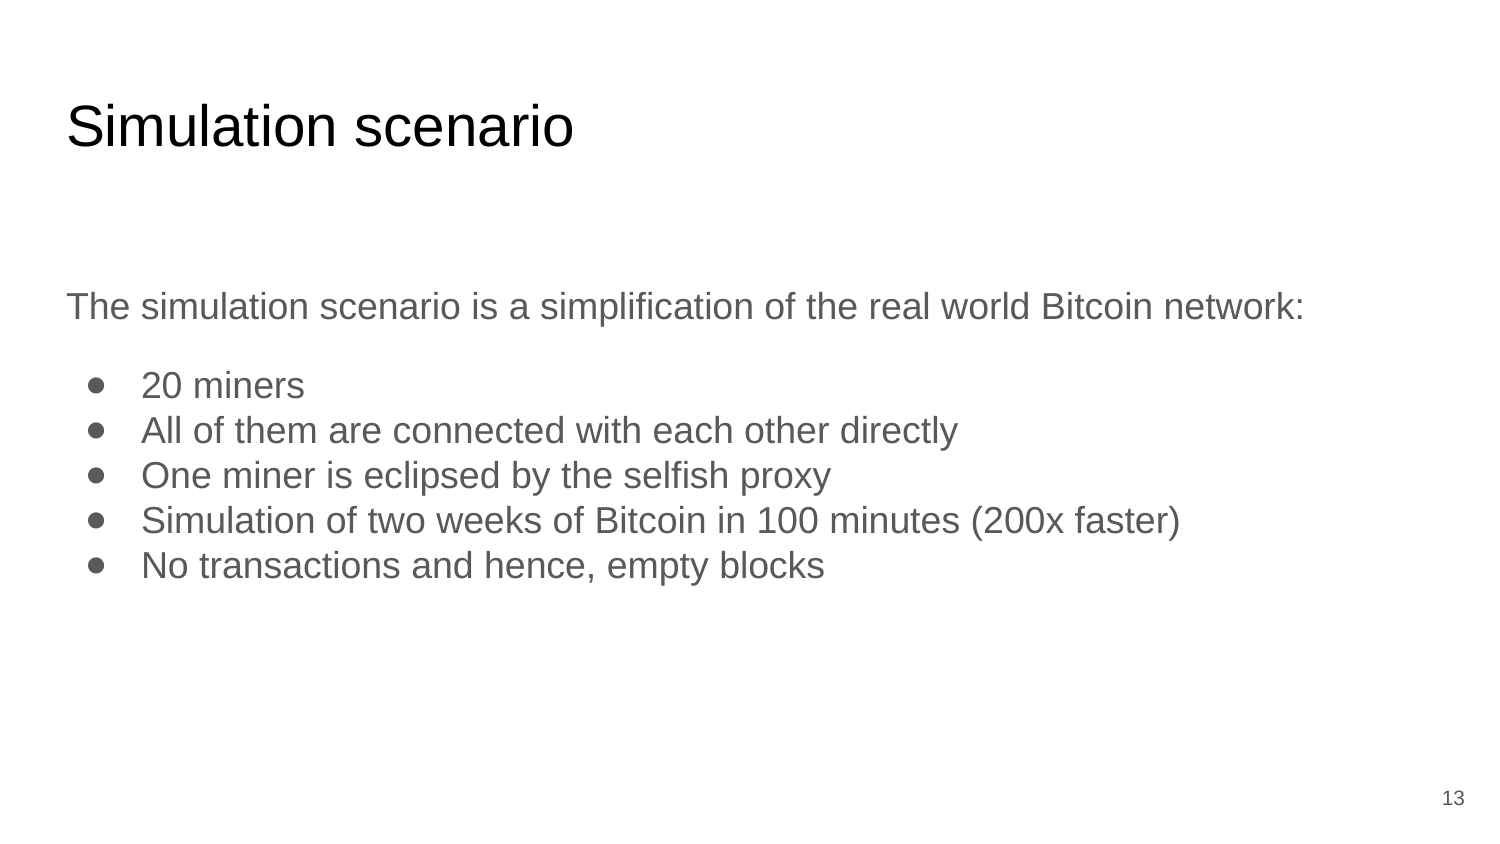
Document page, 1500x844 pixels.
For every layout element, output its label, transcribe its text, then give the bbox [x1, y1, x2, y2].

list The simulation scenario is a simplification of the real world Bitcoin network: 20 miners All of them are connected with each other directly One miner is eclipsed by the selfish proxy Simulation of two weeks of Bitcoin in 100 minutes (200x faster) No transactions and hence, empty blocks [51, 189, 1449, 750]
title Simulation scenario [51, 72, 1449, 167]
